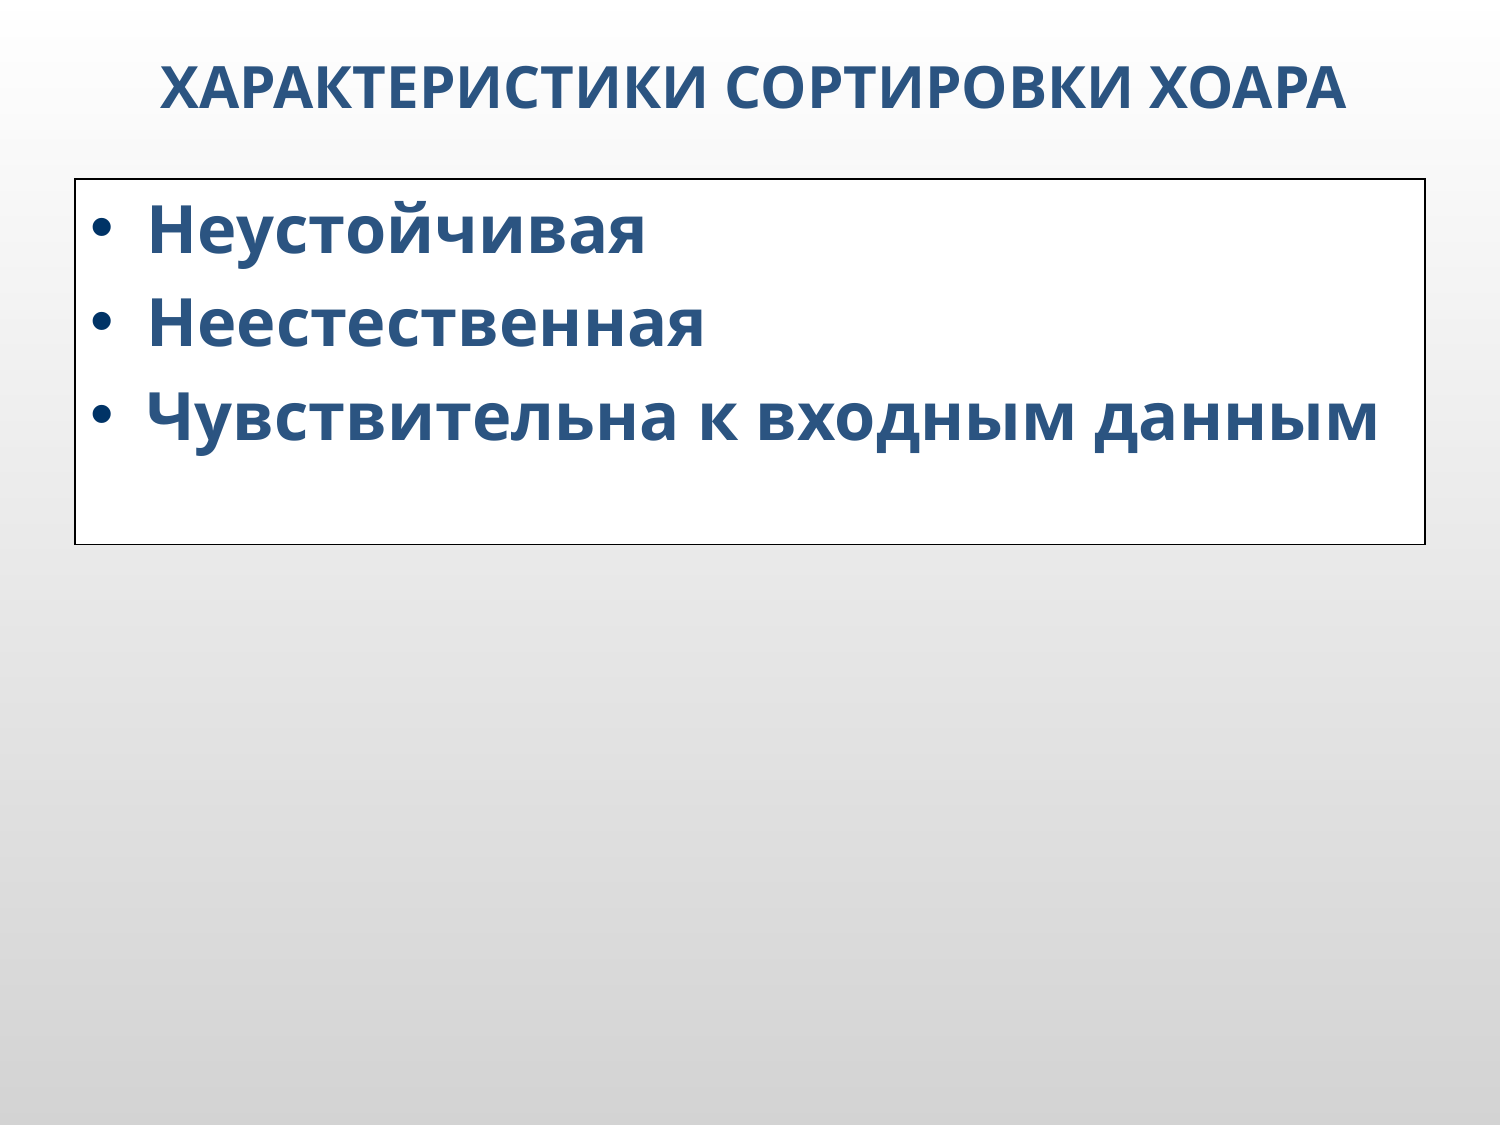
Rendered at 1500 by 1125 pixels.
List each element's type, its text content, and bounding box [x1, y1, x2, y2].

list Неустойчивая Неестественная Чувствительна к входным данным [75, 179, 1425, 545]
text_box ХАРАКТЕРИСТИКИ СОРТИРОВКИ ХОАРА [79, 47, 1430, 123]
